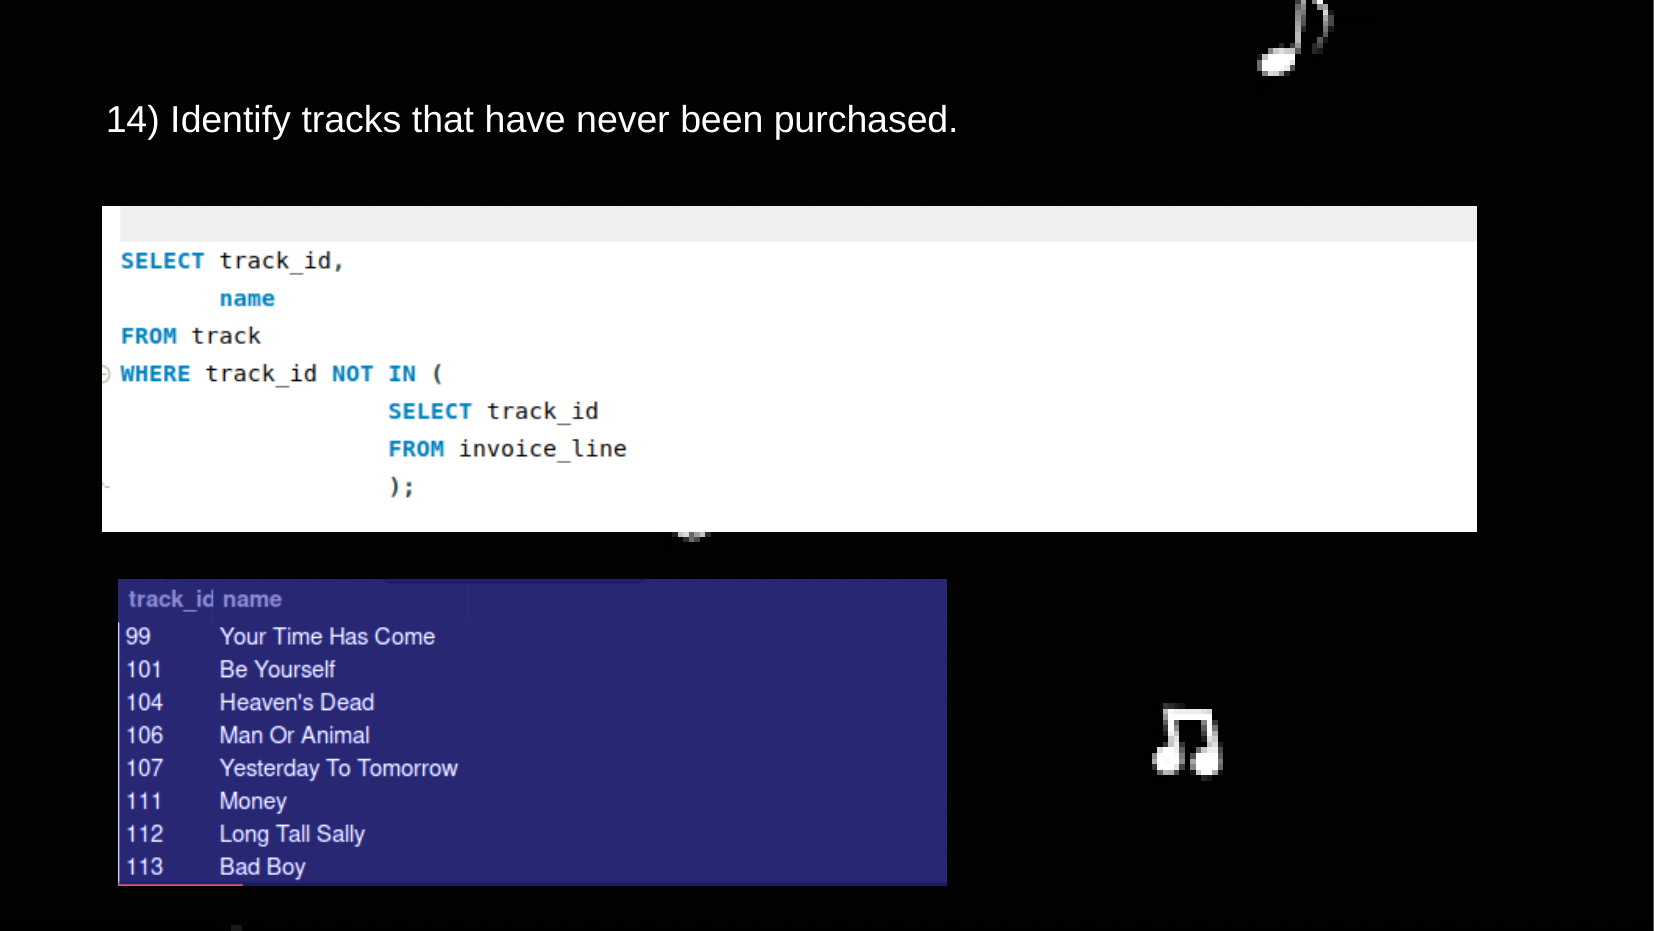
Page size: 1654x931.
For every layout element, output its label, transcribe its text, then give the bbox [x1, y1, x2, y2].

text_box 14) Identify tracks that have never been purchased. [91, 90, 1211, 190]
picture [0, 0, 1654, 931]
